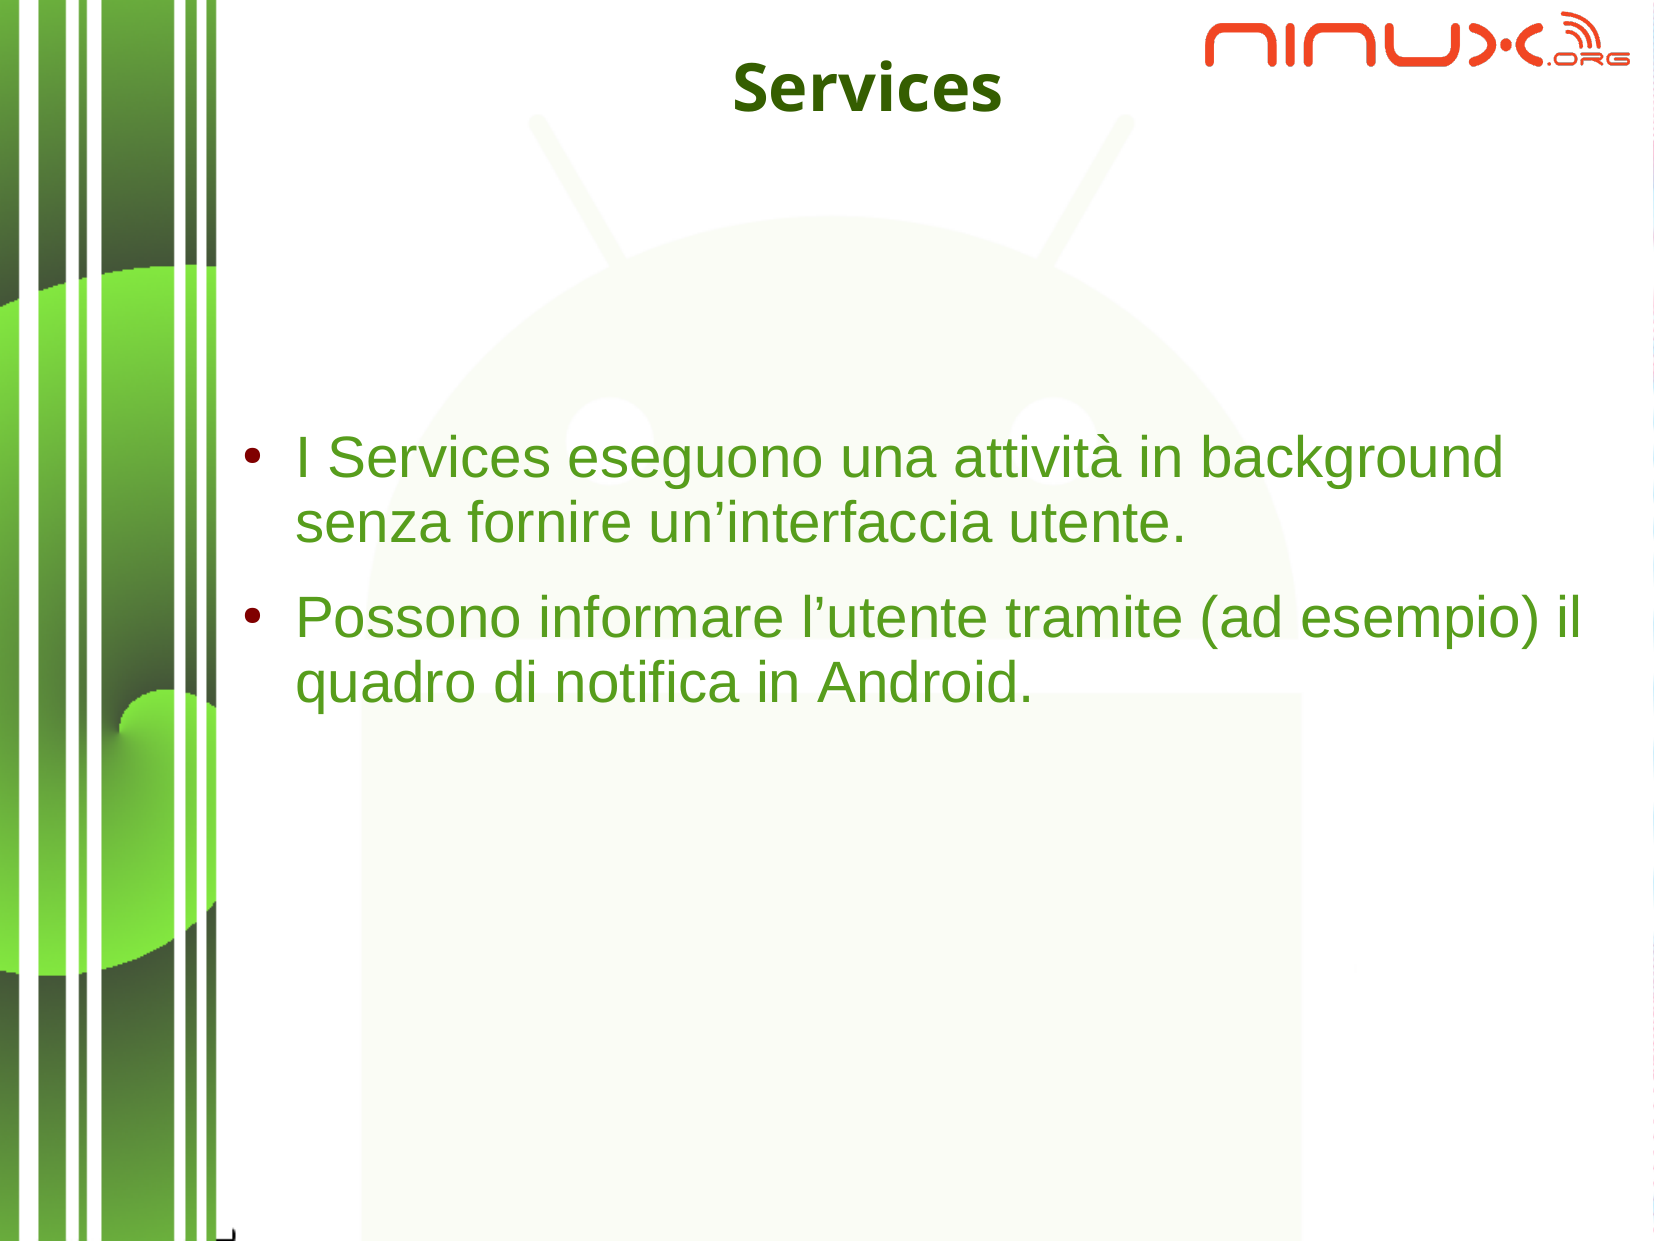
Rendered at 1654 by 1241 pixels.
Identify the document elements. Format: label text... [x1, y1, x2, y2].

list I Services eseguono una attività in background senza fornire un’interfaccia utente. Possono informare l’utente tramite (ad esempio) il quadro di notifica in Android. [224, 425, 1598, 1086]
picture [0, 0, 1654, 1241]
title Services [236, 46, 1500, 125]
